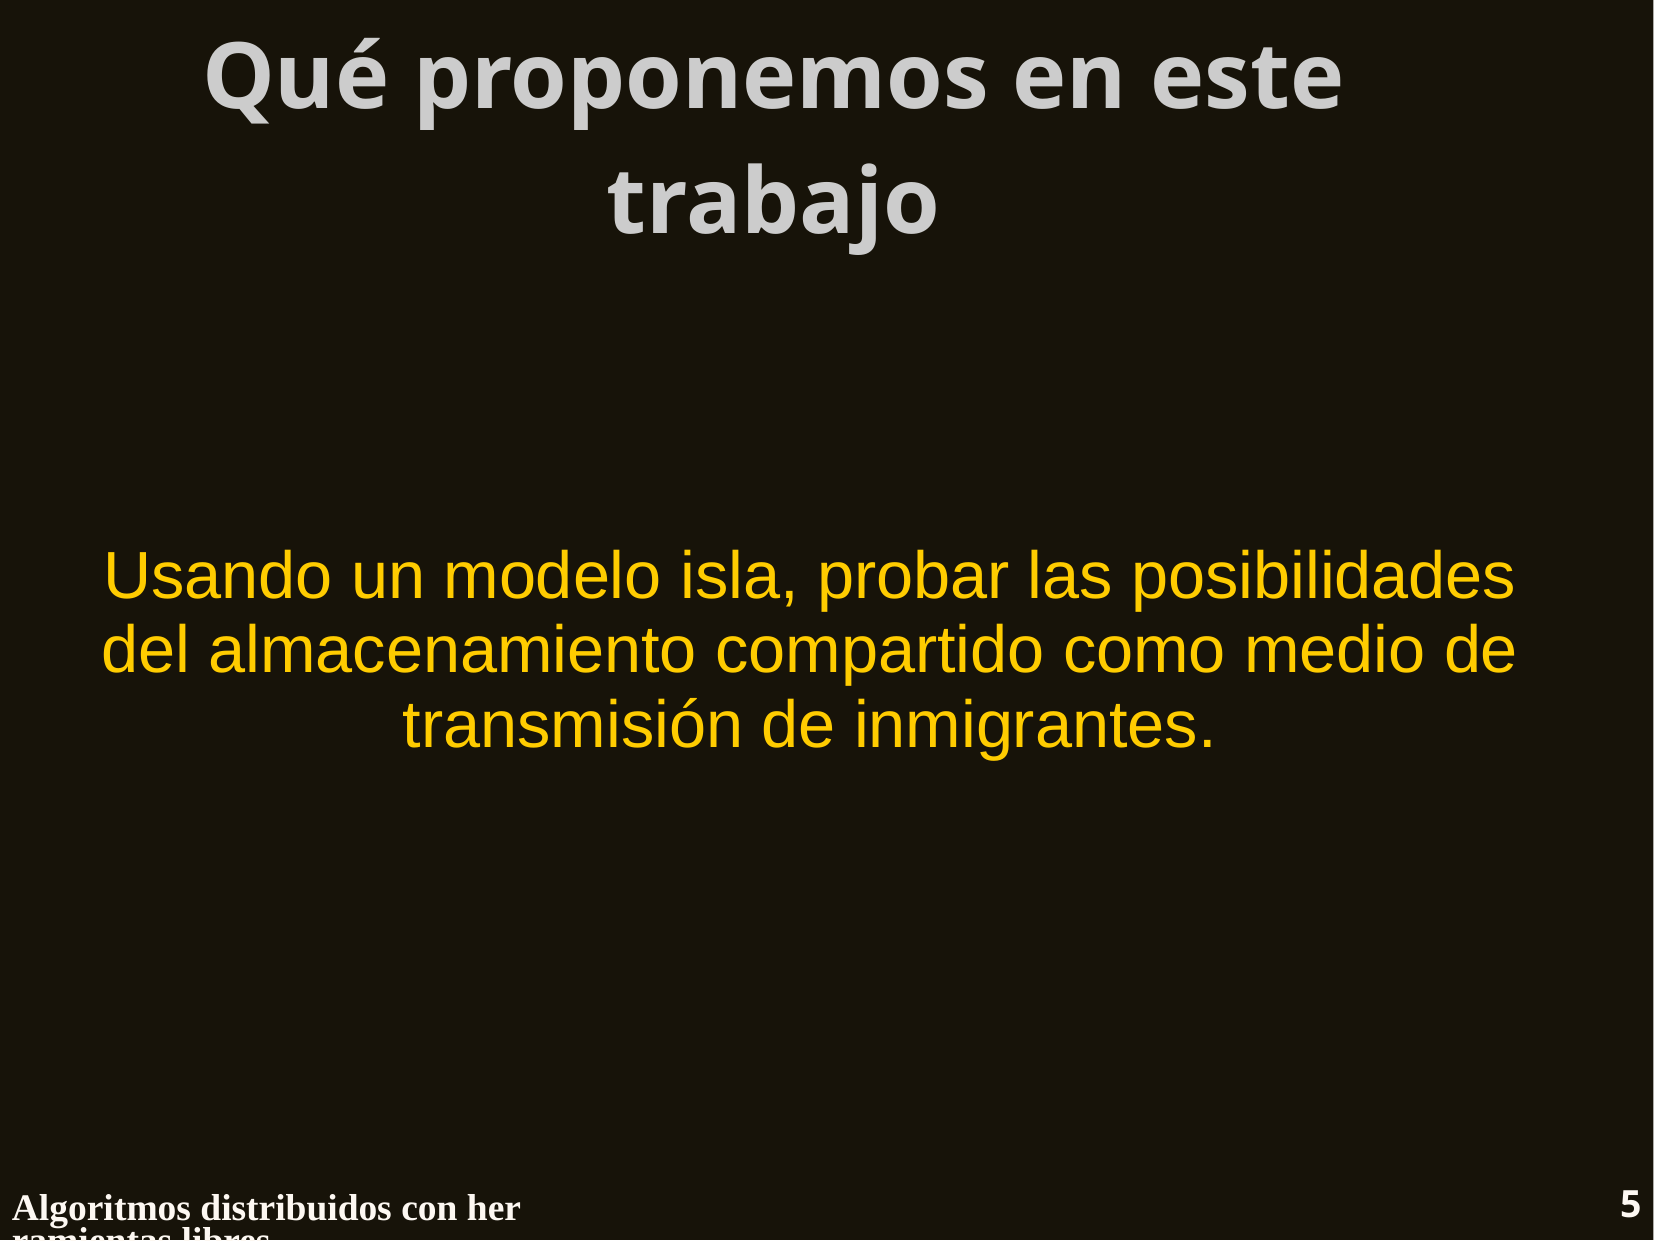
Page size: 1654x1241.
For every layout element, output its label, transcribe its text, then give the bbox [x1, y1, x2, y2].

subtitle Usando un modelo isla, probar las posibilidades del almacenamiento compartido como medio de transmisión de inmigrantes. [82, 290, 1538, 1010]
title Qué proponemos en este trabajo [29, 31, 1518, 239]
